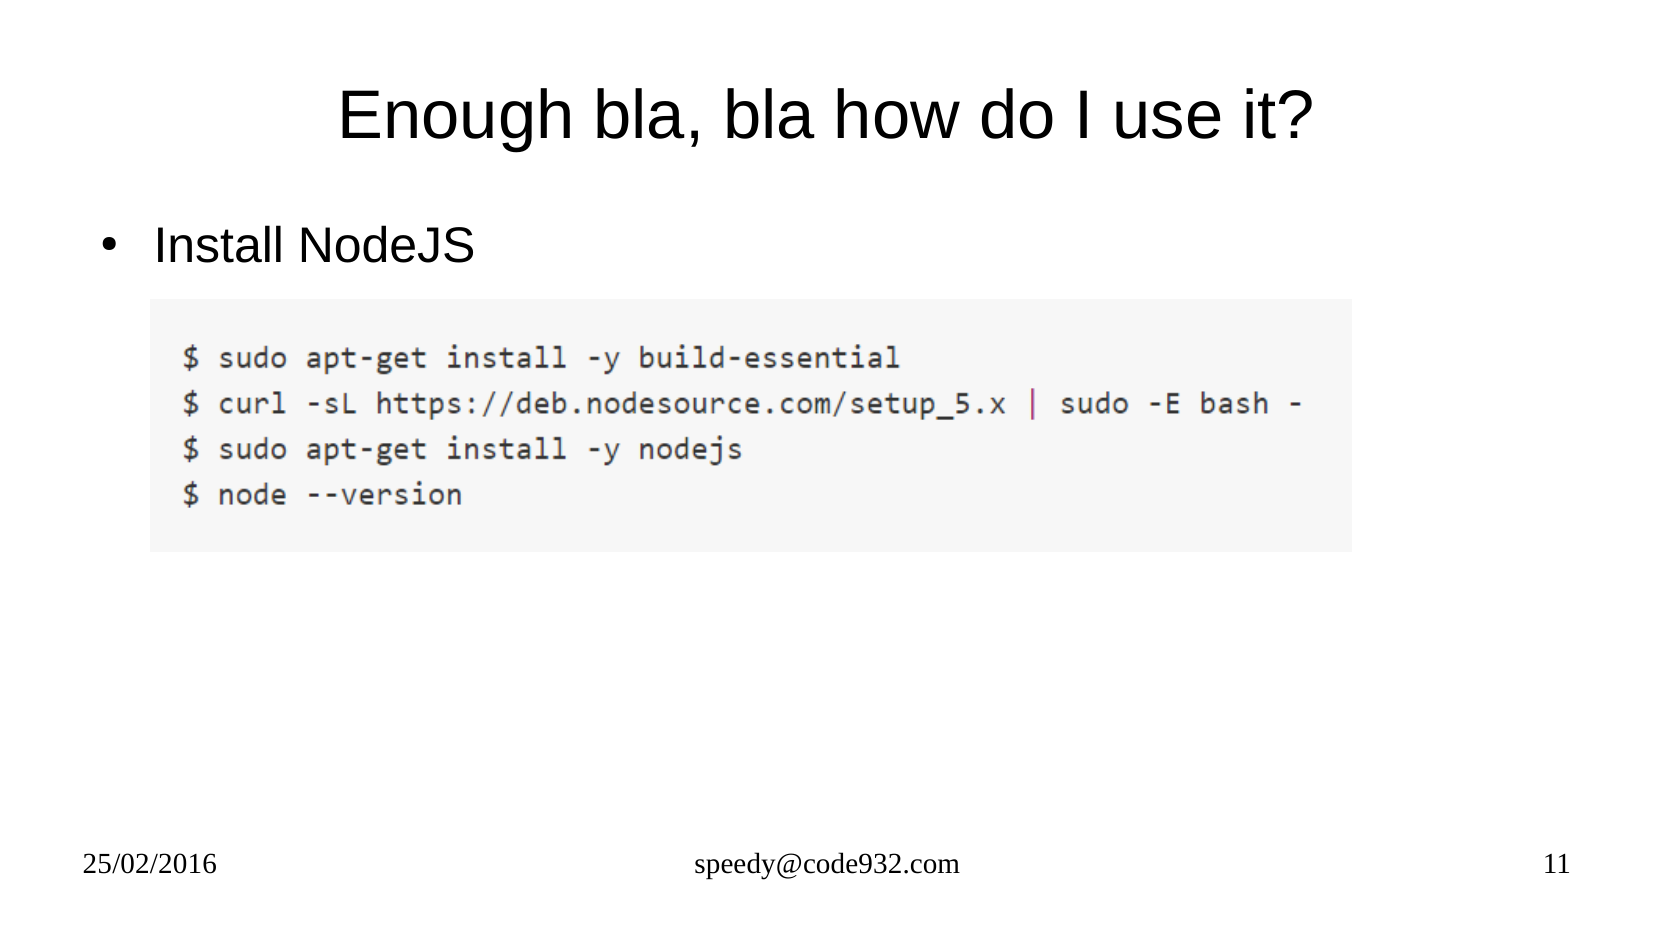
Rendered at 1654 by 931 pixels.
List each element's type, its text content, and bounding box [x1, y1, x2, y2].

list Install NodeJS [82, 217, 1571, 758]
title Enough bla, bla how do I use it? [82, 37, 1571, 193]
picture [150, 299, 1352, 552]
